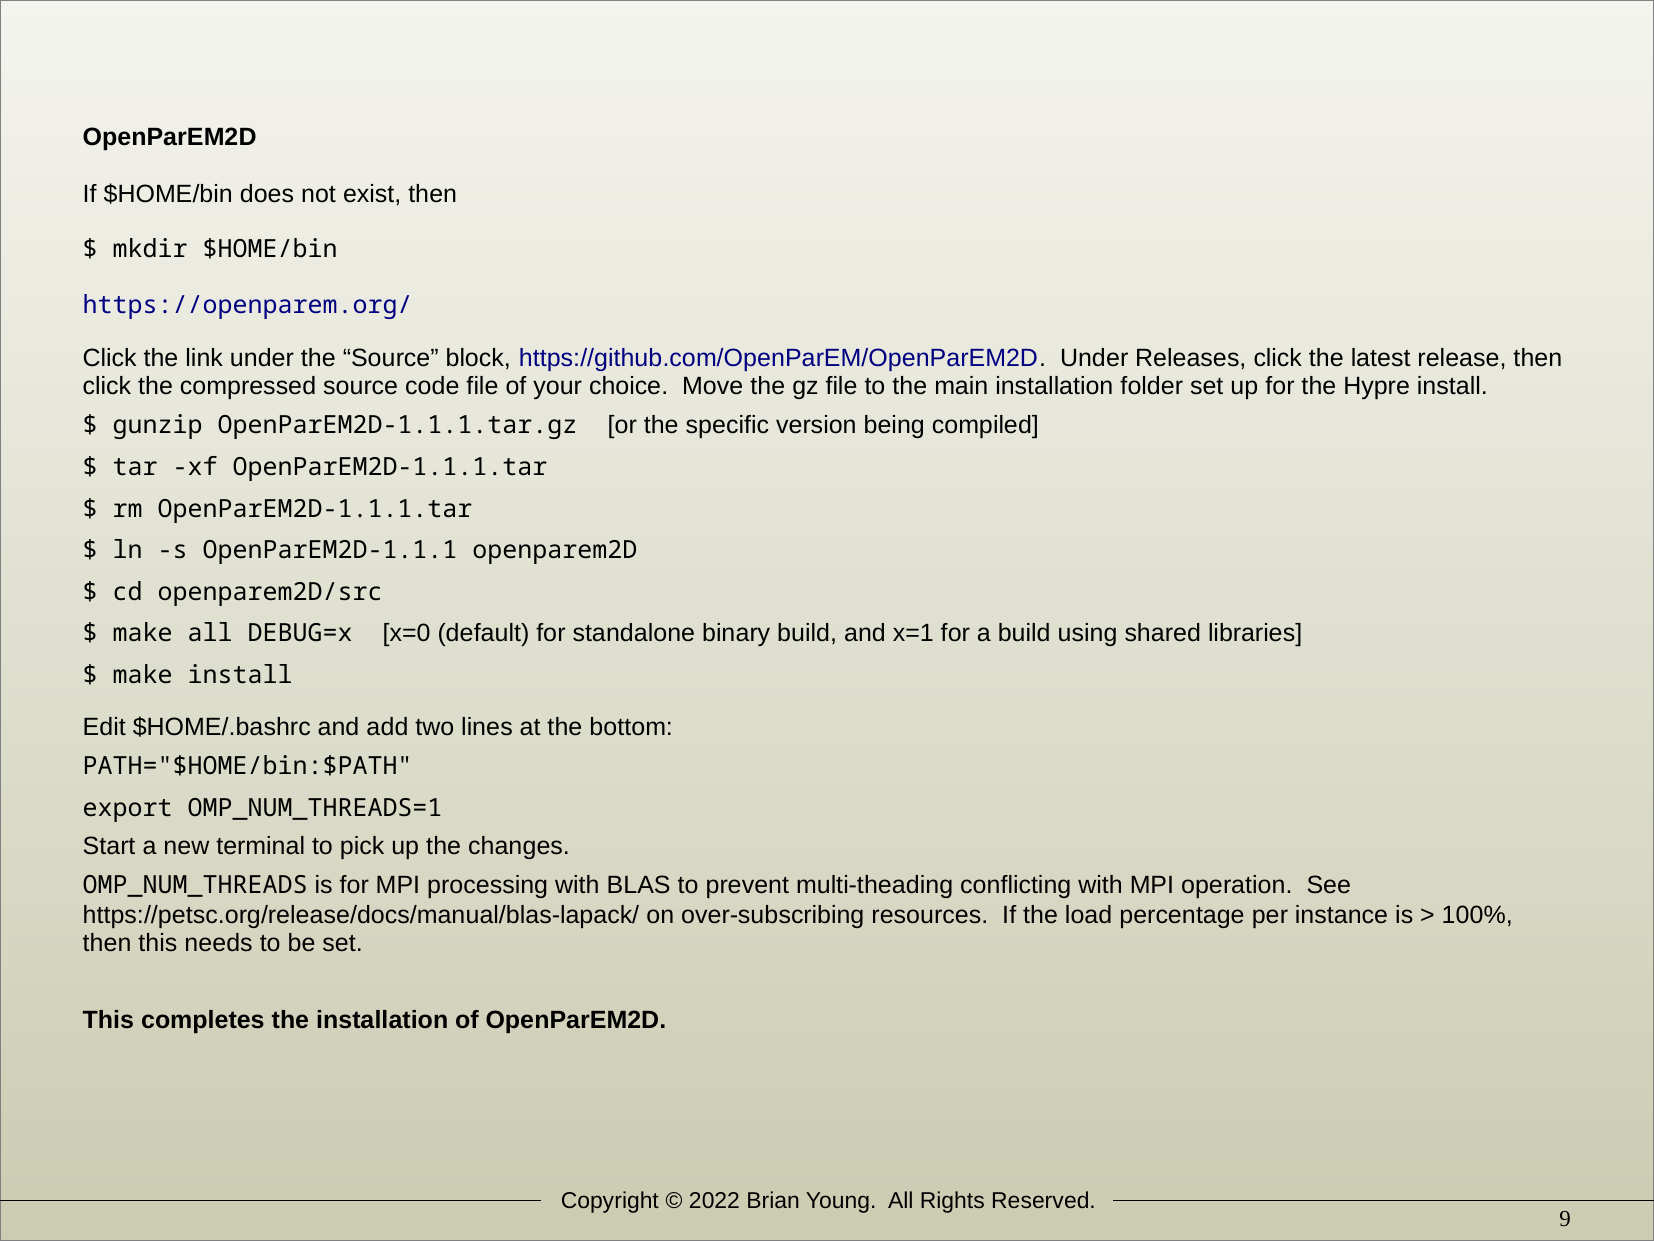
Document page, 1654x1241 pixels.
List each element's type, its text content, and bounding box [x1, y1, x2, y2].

list OpenParEM2D If $HOME/bin does not exist, then $ mkdir $HOME/bin https://openparem.org/ Click the link under the “Source” block, https://github.com/OpenParEM/OpenParEM2D. Under Releases, click the latest release, then click the compressed source code file of your choice. Move the gz file to the main installation folder set up for the Hypre install. $ gunzip OpenParEM2D-1.1.1.tar.gz [or the specific version being compiled] $ tar -xf OpenParEM2D-1.1.1.tar $ rm OpenParEM2D-1.1.1.tar $ ln -s OpenParEM2D-1.1.1 openparem2D $ cd openparem2D/src $ make all DEBUG=x [x=0 (default) for standalone binary build, and x=1 for a build using shared libraries] $ make install Edit $HOME/.bashrc and add two lines at the bottom: PATH="$HOME/bin:$PATH" export OMP_NUM_THREADS=1 Start a new terminal to pick up the changes. OMP_NUM_THREADS is for MPI processing with BLAS to prevent multi-theading conflicting with MPI operation. See https://petsc.org/release/docs/manual/blas-lapack/ on over-subscribing resources. If the load percentage per instance is > 100%, then this needs to be set. This completes the installation of OpenParEM2D. [82, 122, 1571, 1175]
